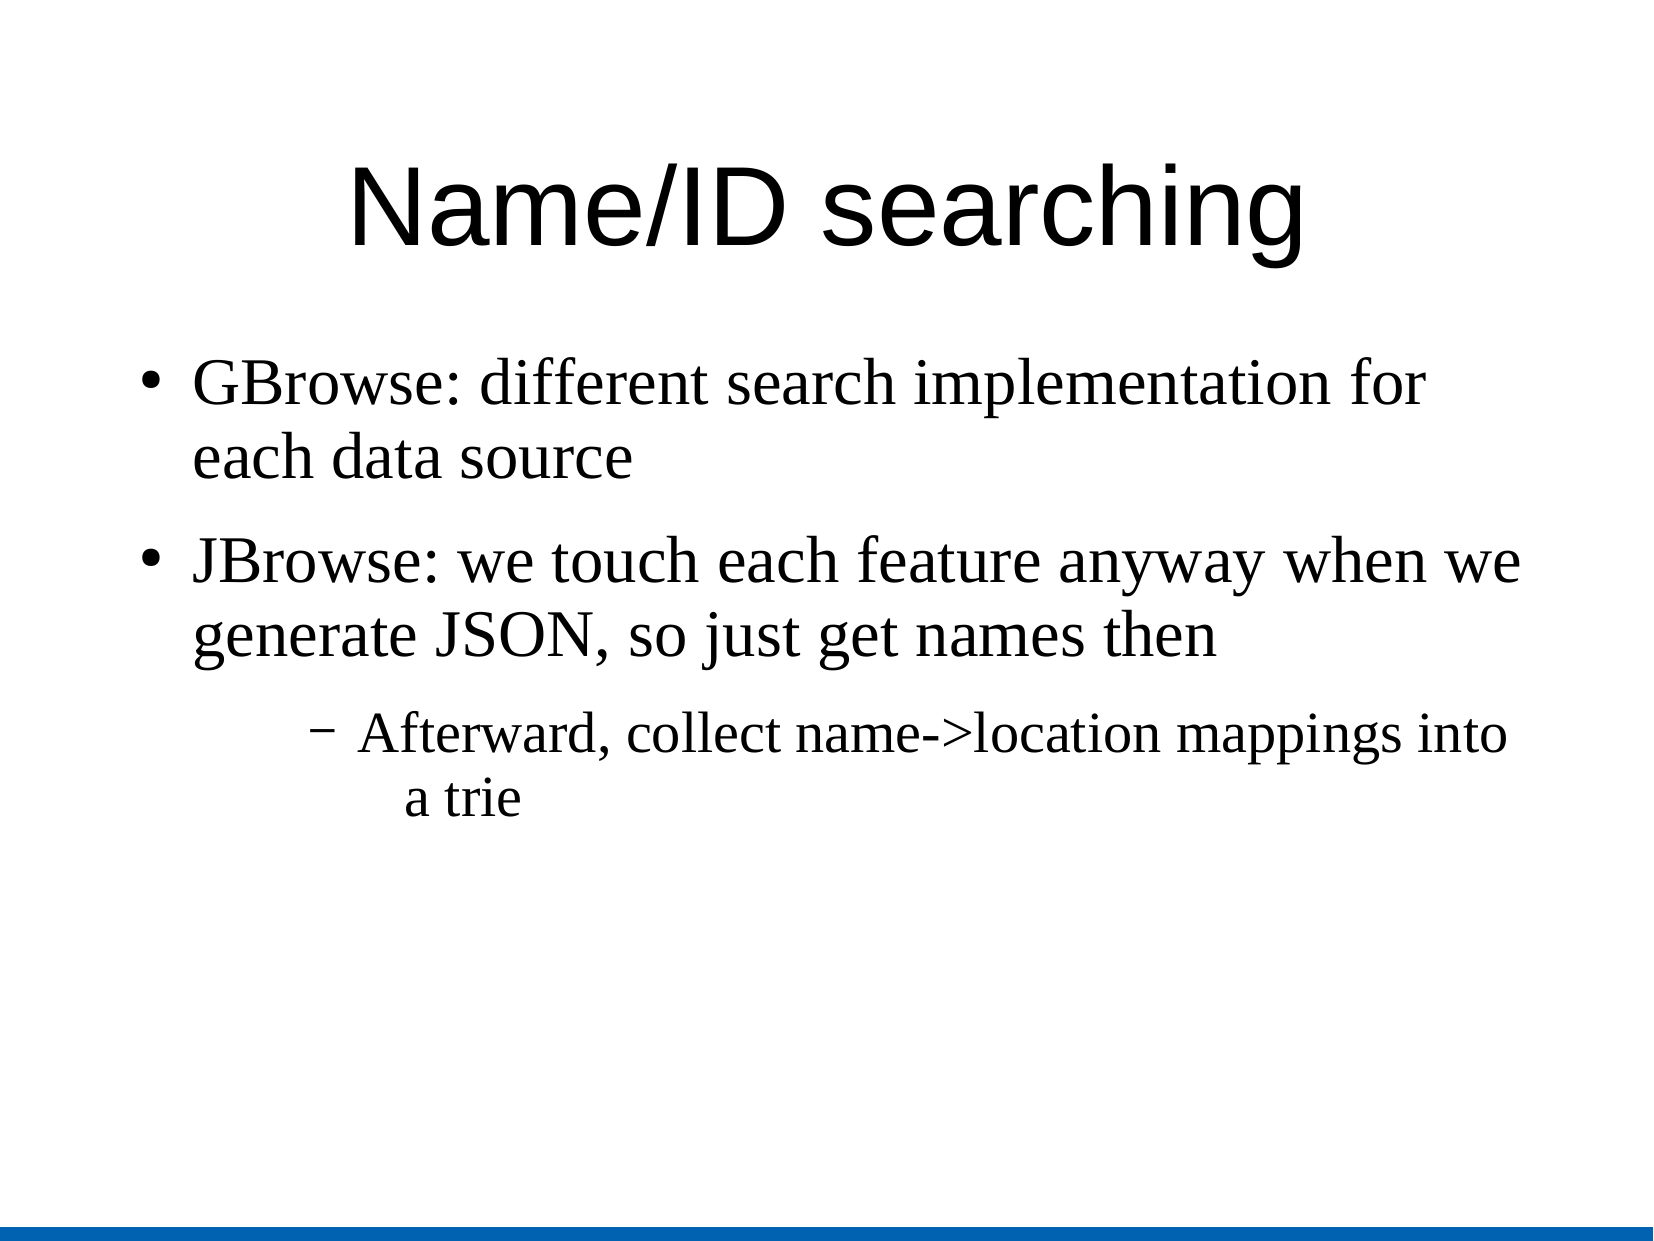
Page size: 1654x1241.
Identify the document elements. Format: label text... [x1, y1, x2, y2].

title Name/ID searching [121, 102, 1533, 311]
list GBrowse: different search implementation for each data source JBrowse: we touch each feature anyway when we generate JSON, so just get names then Afterward, collect name->location mappings into a trie [121, 344, 1533, 1127]
